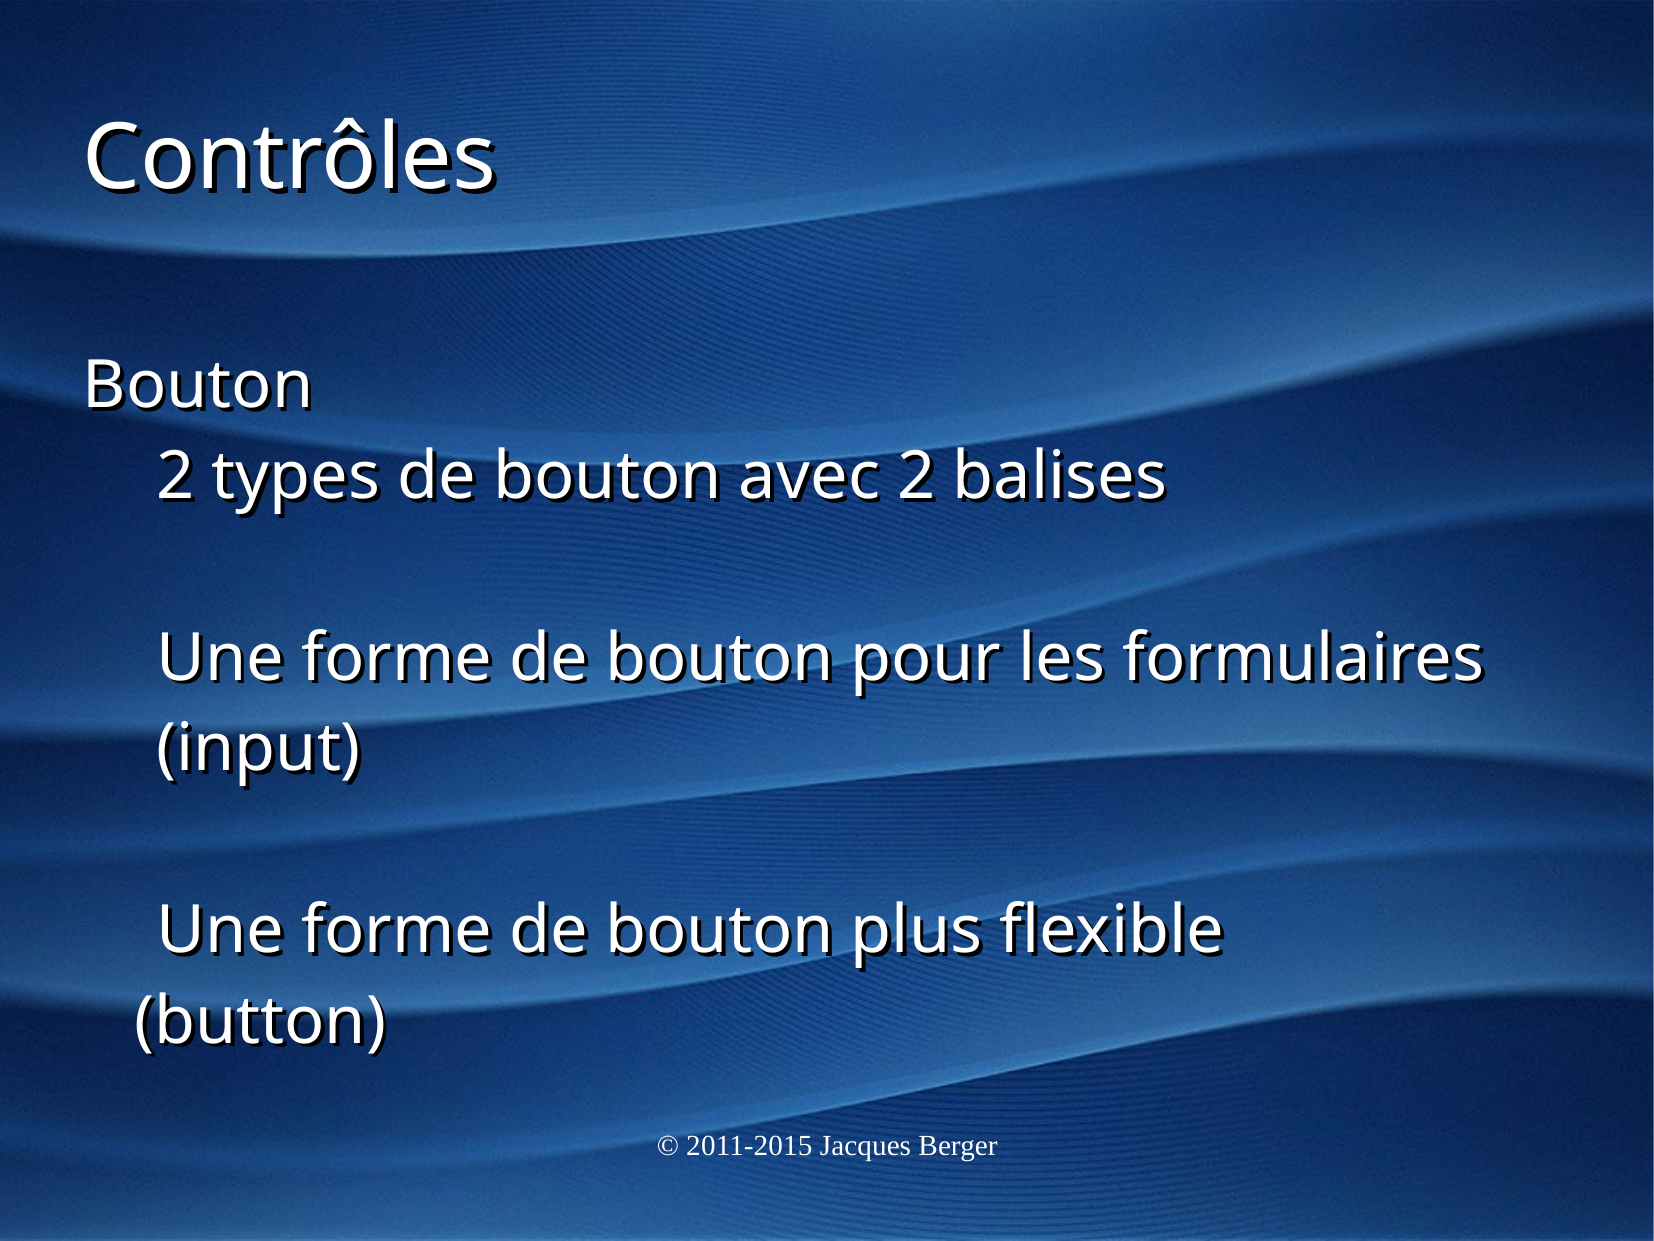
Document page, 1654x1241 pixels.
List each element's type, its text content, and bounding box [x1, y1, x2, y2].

picture [0, 0, 1654, 1241]
subtitle Bouton 2 types de bouton avec 2 balises Une forme de bouton pour les formulaires (input) Une forme de bouton plus flexible (button) [82, 297, 1571, 1102]
title Contrôles [82, 56, 1571, 250]
